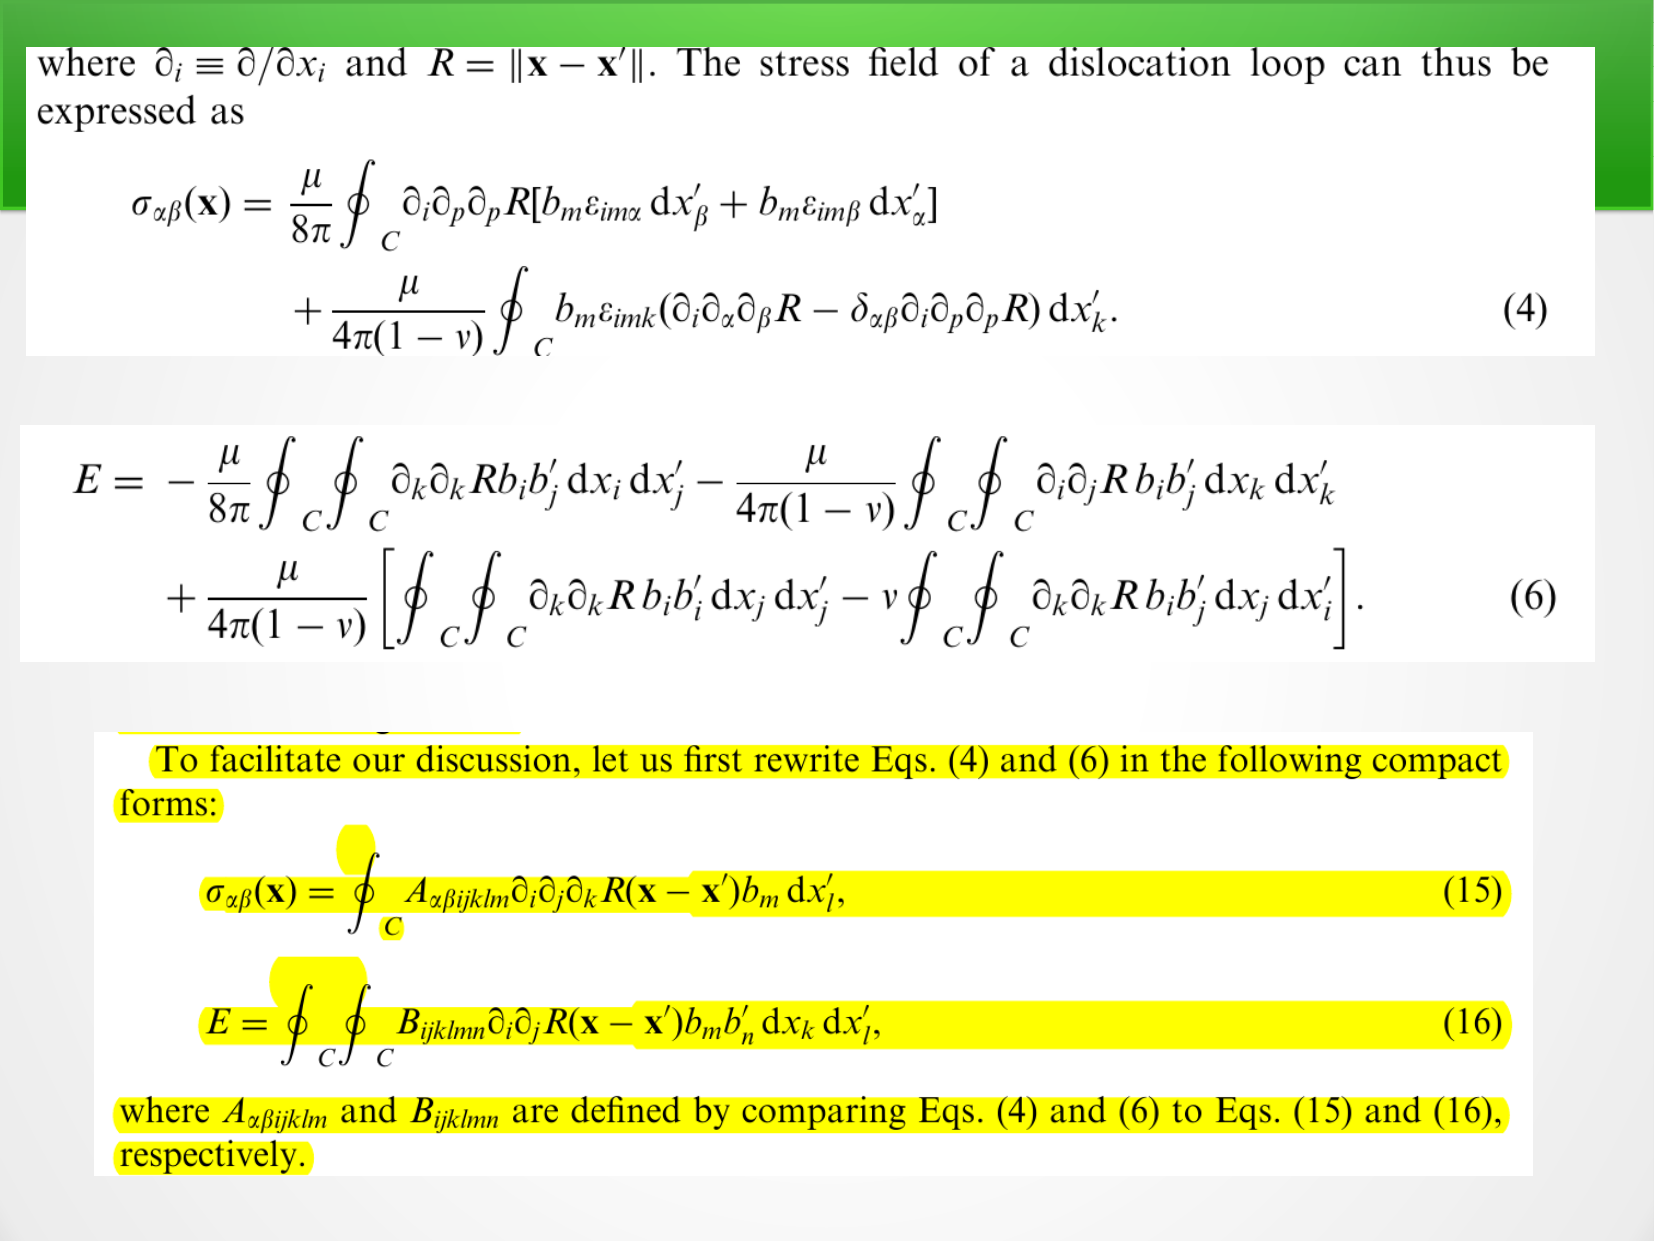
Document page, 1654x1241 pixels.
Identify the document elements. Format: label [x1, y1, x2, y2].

picture [20, 425, 1595, 662]
picture [94, 732, 1533, 1176]
picture [26, 47, 1595, 356]
